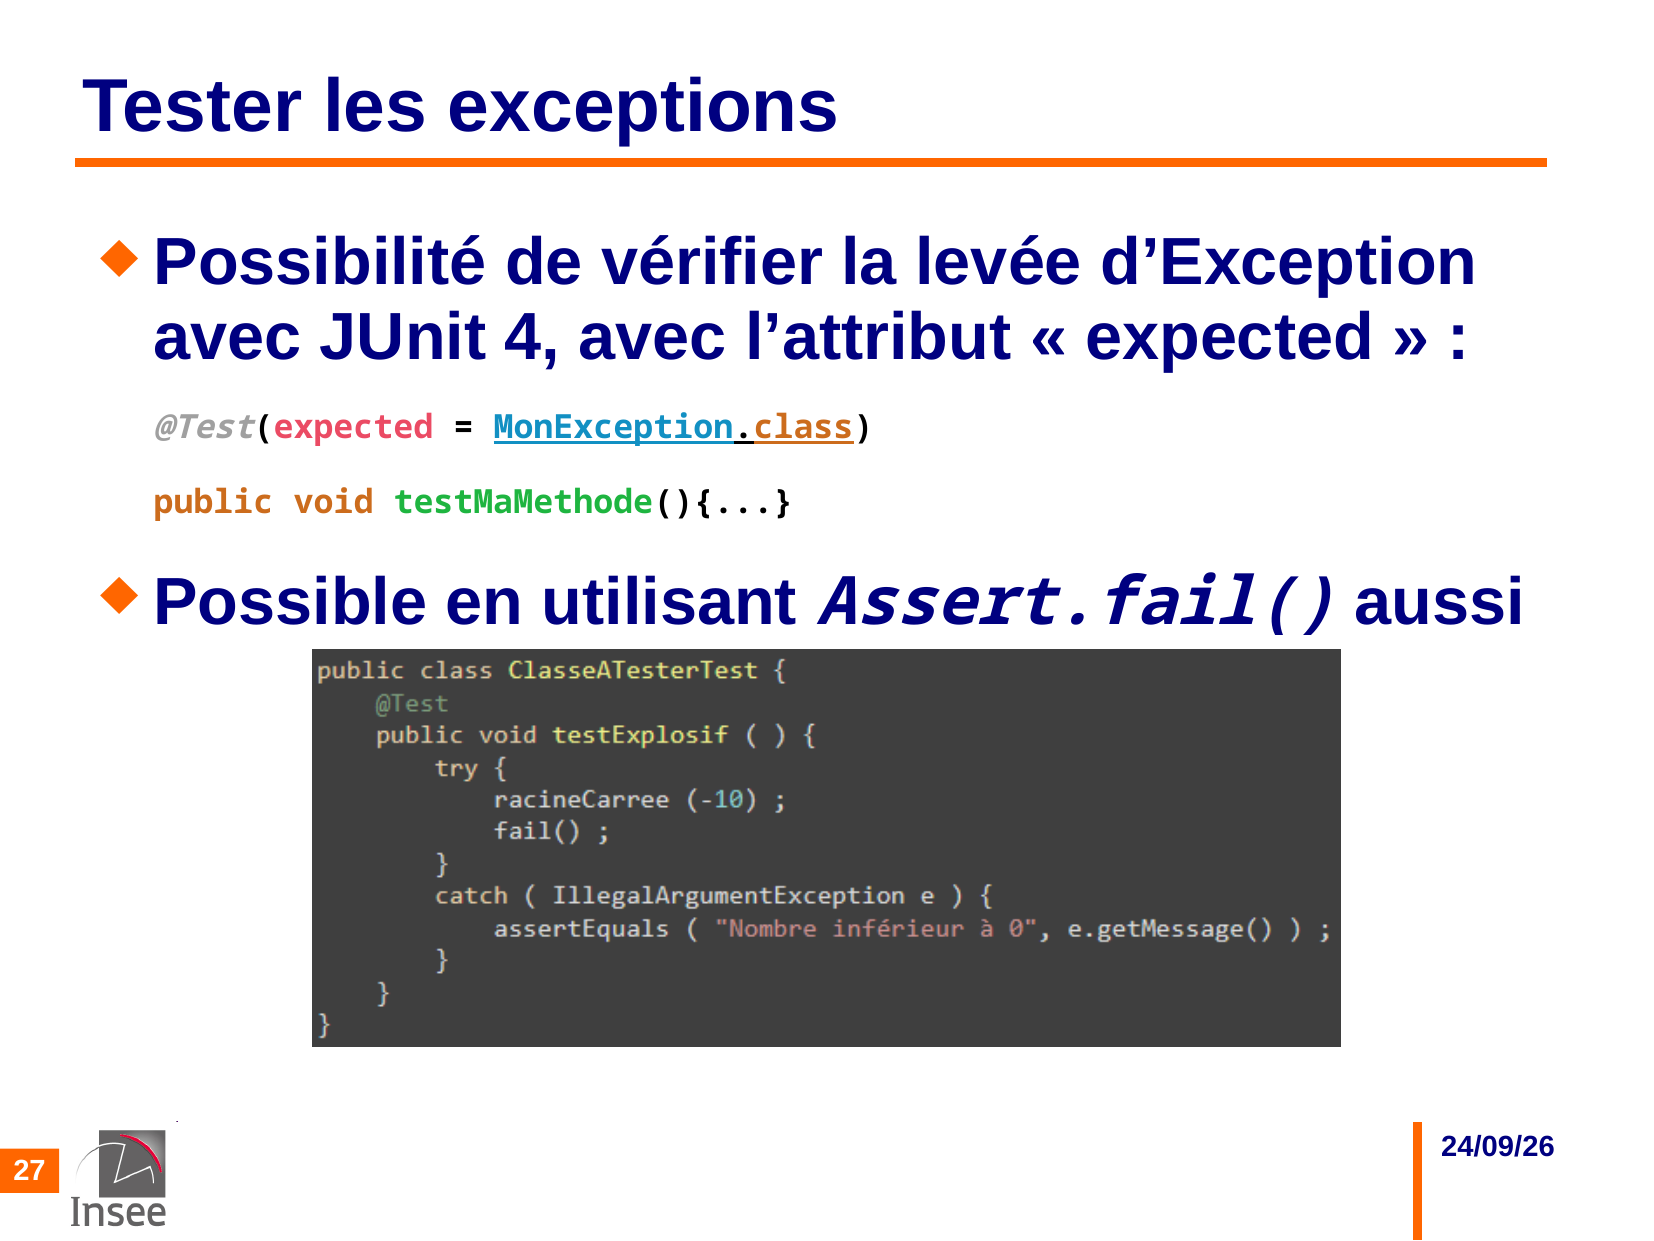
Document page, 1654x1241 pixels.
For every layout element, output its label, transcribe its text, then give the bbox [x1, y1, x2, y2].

picture [62, 1121, 178, 1241]
picture [312, 649, 1341, 1047]
title Tester les exceptions [82, 49, 1619, 163]
list Possibilité de vérifier la levée d’Exception avec JUnit 4, avec l’attribut « expected » : @Test(expected = MonException.class) public void testMaMethode(){...} Possible en utilisant Assert.fail() aussi [82, 224, 1571, 1051]
